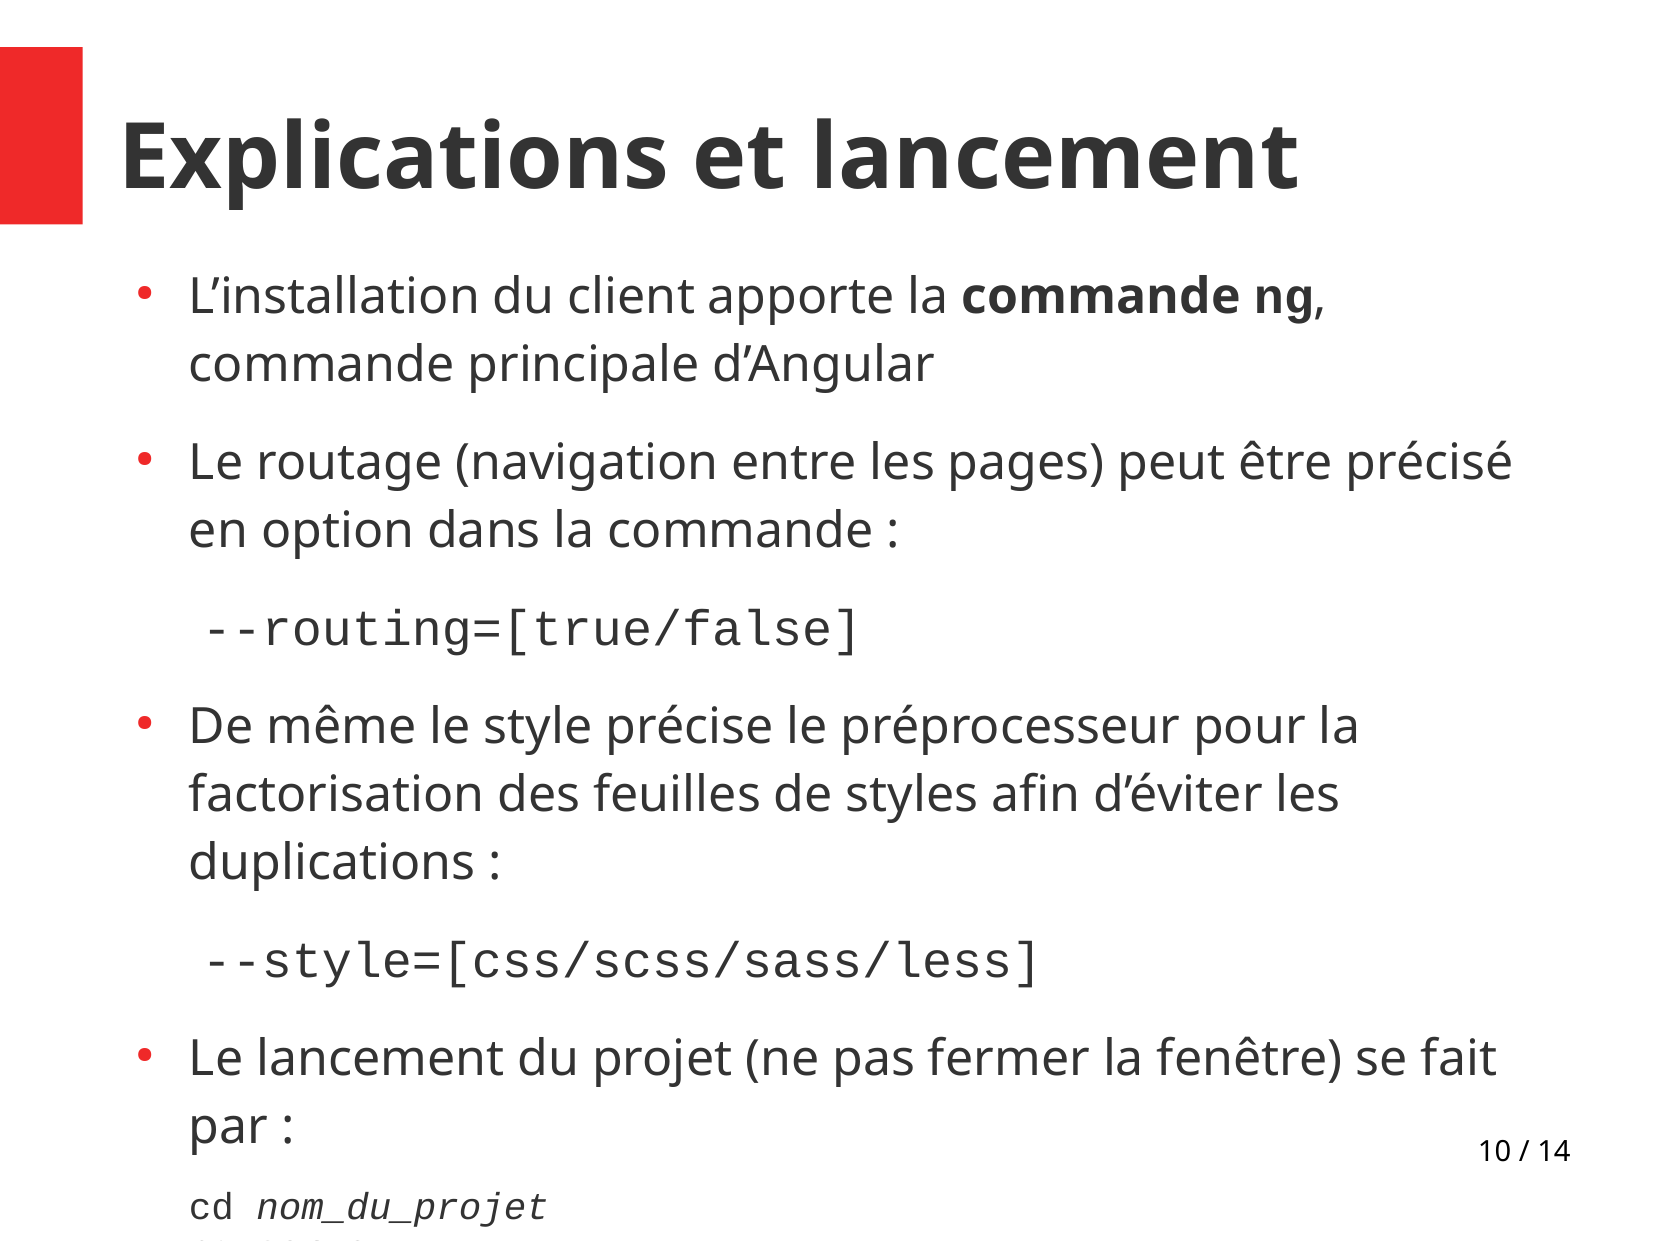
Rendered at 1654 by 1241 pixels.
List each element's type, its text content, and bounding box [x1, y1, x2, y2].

list L’installation du client apporte la commande ng, commande principale d’Angular Le routage (navigation entre les pages) peut être précisé en option dans la commande : --routing=[true/false] De même le style précise le préprocesseur pour la factorisation des feuilles de styles afin d’éviter les duplications : --style=[css/scss/sass/less] Le lancement du projet (ne pas fermer la fenêtre) se fait par : cd nom_du_projet ng serve [118, 259, 1536, 1074]
title Explications et lancement [118, 49, 1571, 257]
